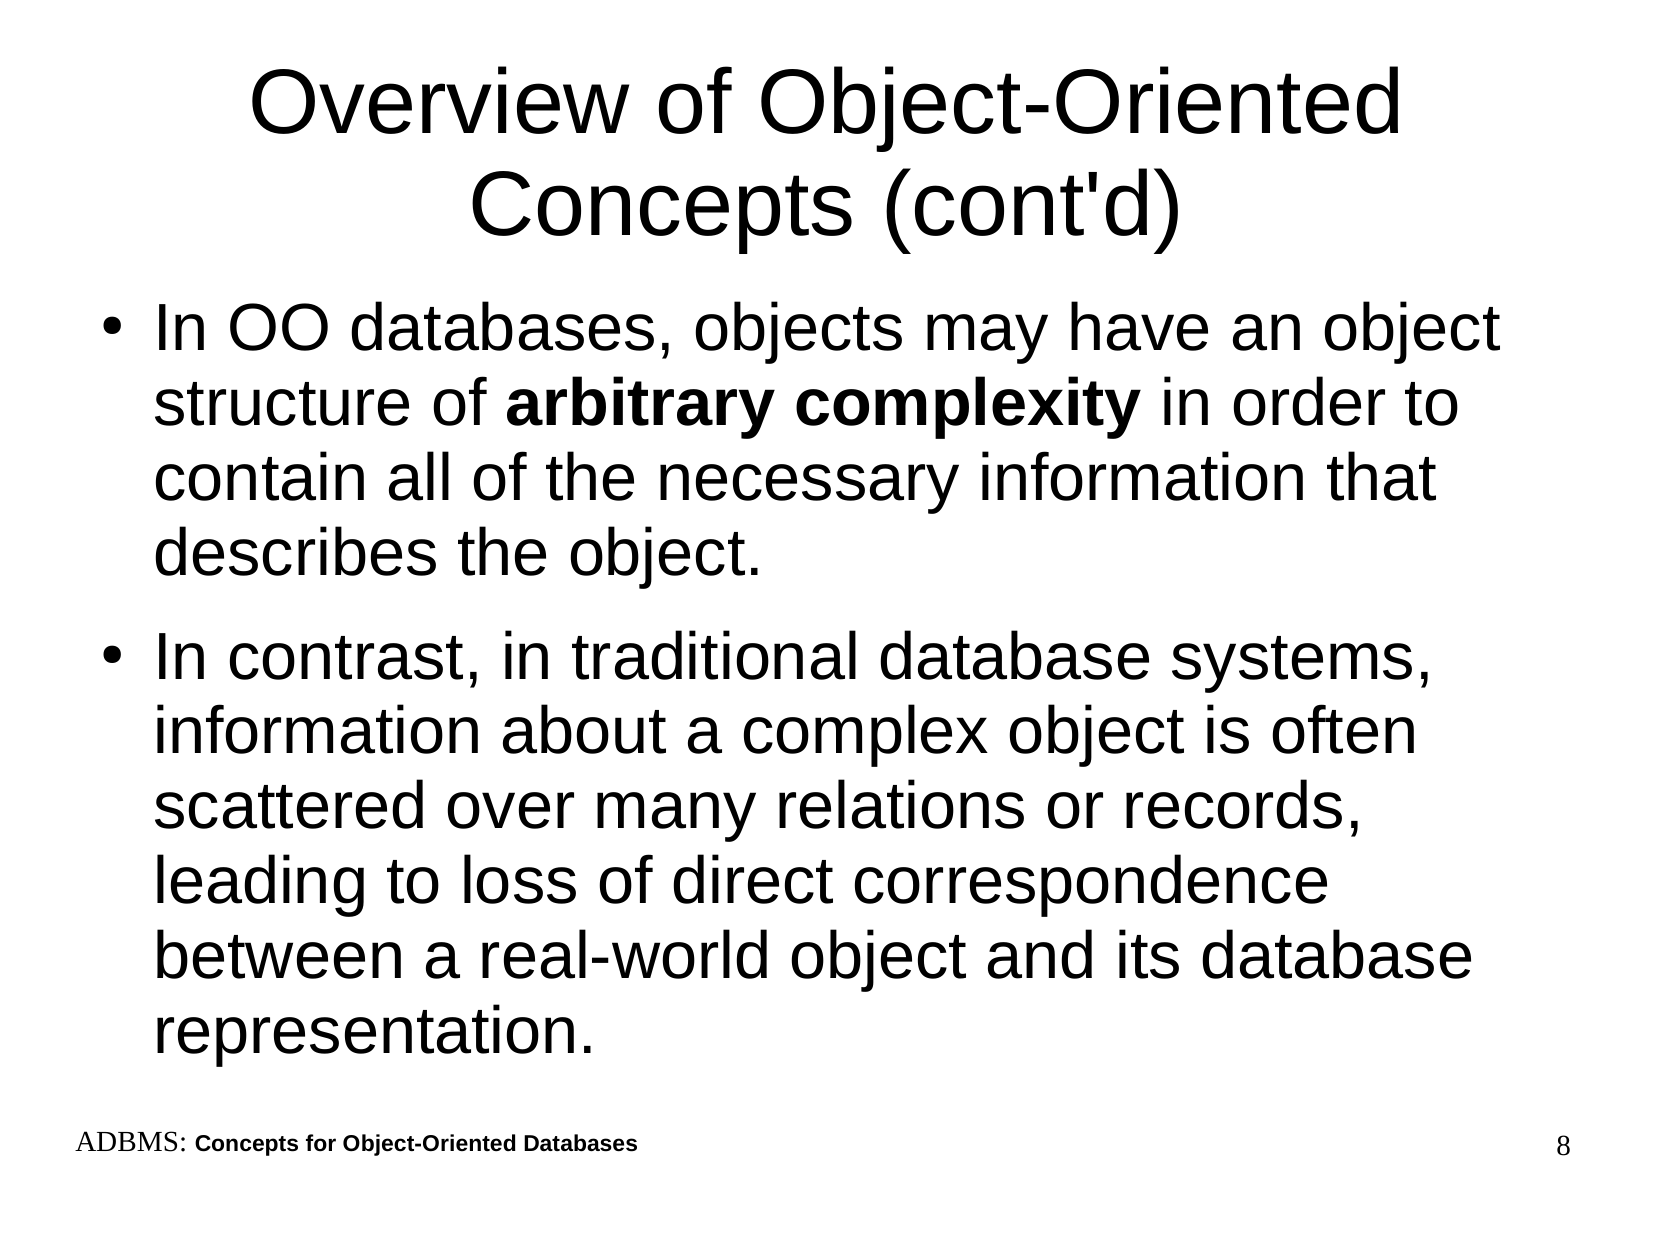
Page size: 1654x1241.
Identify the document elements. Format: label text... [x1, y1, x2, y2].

list In OO databases, objects may have an object structure of arbitrary complexity in order to contain all of the necessary information that describes the object. In contrast, in traditional database systems, information about a complex object is often scattered over many relations or records, leading to loss of direct correspondence between a real-world object and its database representation. [82, 290, 1571, 1096]
title Overview of Object-Oriented Concepts (cont'd) [82, 49, 1571, 257]
